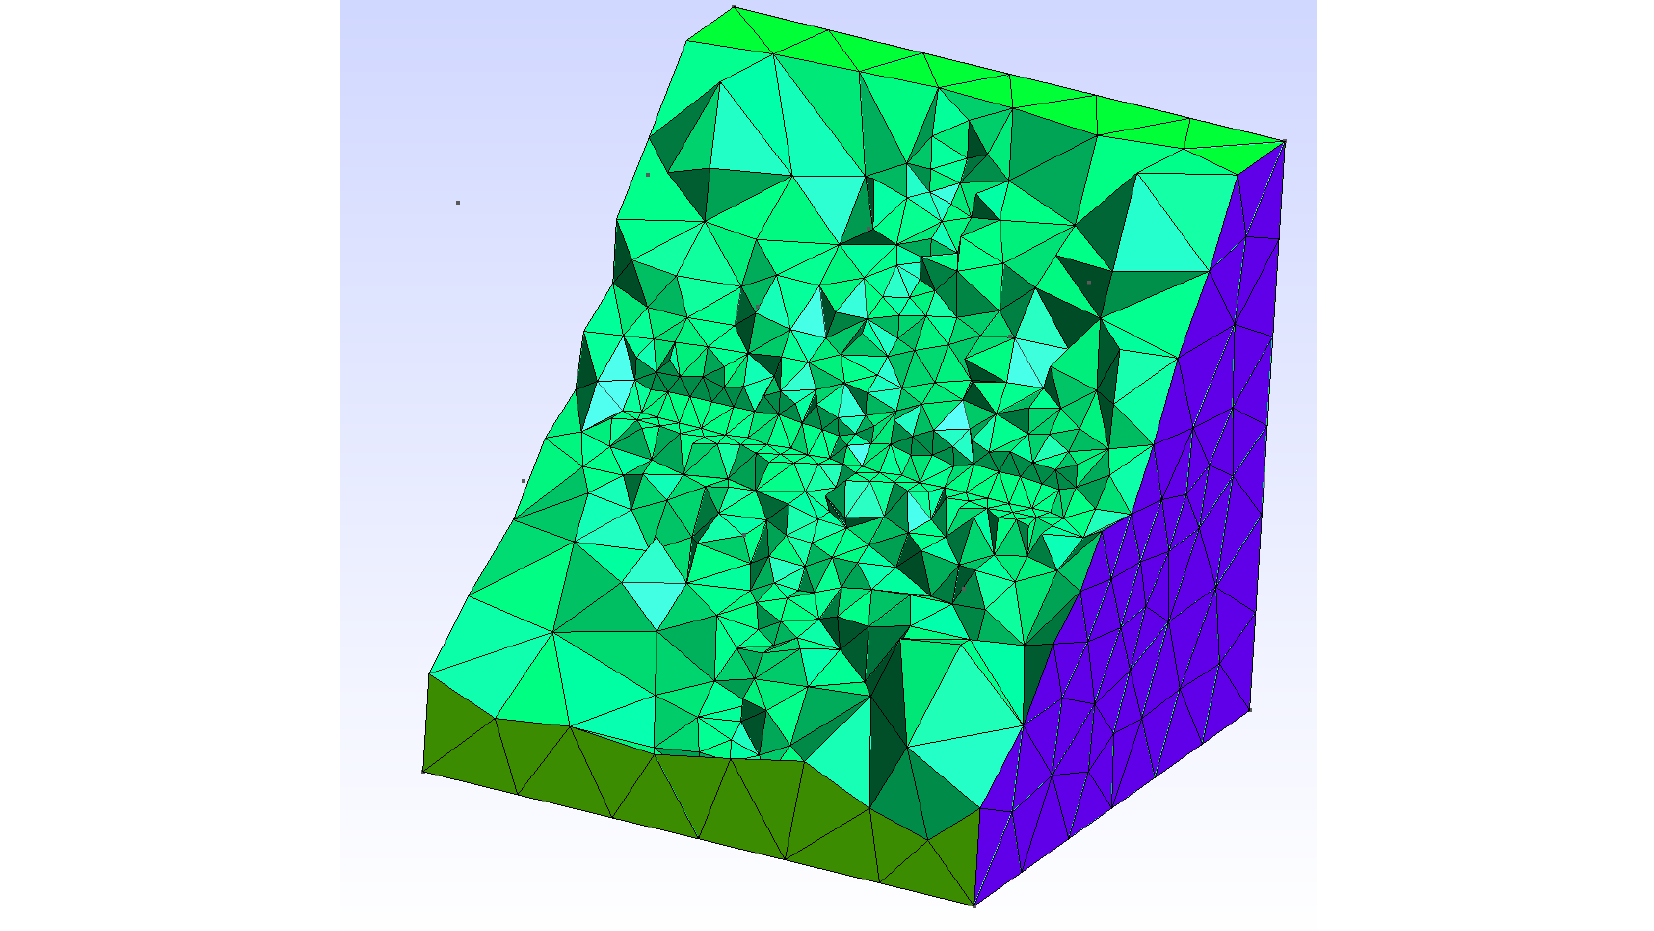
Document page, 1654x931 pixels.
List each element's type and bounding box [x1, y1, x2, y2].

picture [340, 0, 1317, 931]
